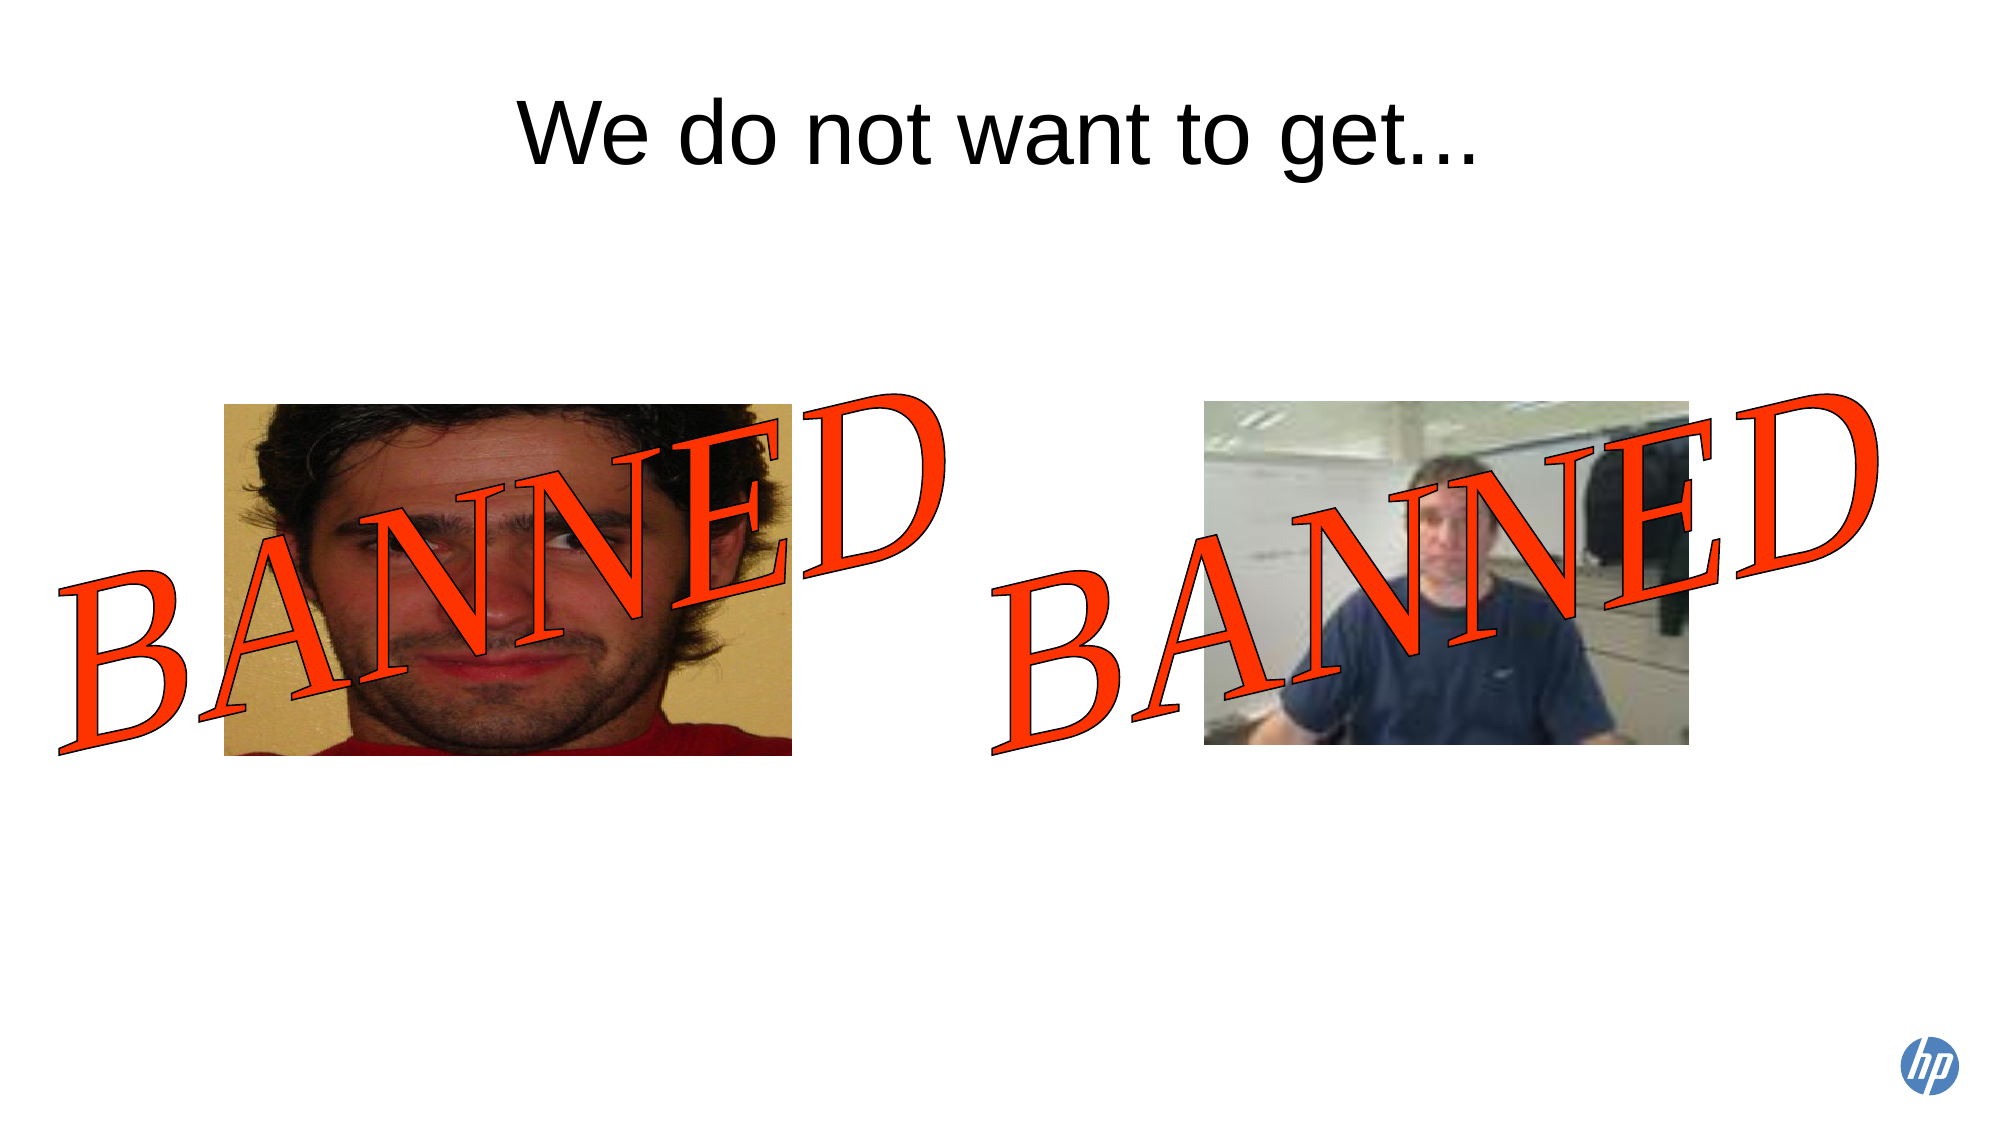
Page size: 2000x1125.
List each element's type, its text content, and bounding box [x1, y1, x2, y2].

text_box BANNED [1448, 446, 1594, 647]
picture [1204, 401, 1689, 745]
text_box BANNED [1736, 394, 1878, 579]
text_box BANNED [199, 534, 352, 722]
picture [245, 559, 292, 641]
text_box BANNED [515, 446, 661, 647]
text_box BANNED [59, 570, 187, 756]
text_box BANNED [803, 394, 945, 579]
text_box BANNED [992, 570, 1120, 756]
picture [1644, 436, 1689, 510]
text_box BANNED [1604, 418, 1720, 610]
picture [1644, 514, 1689, 589]
text_box BANNED [671, 418, 787, 610]
picture [224, 404, 792, 756]
text_box BANNED [1132, 534, 1285, 722]
picture [1204, 567, 1225, 635]
text_box BANNED [1292, 483, 1438, 684]
title We do not want to get... [0, 4, 2000, 260]
text_box BANNED [359, 483, 505, 684]
